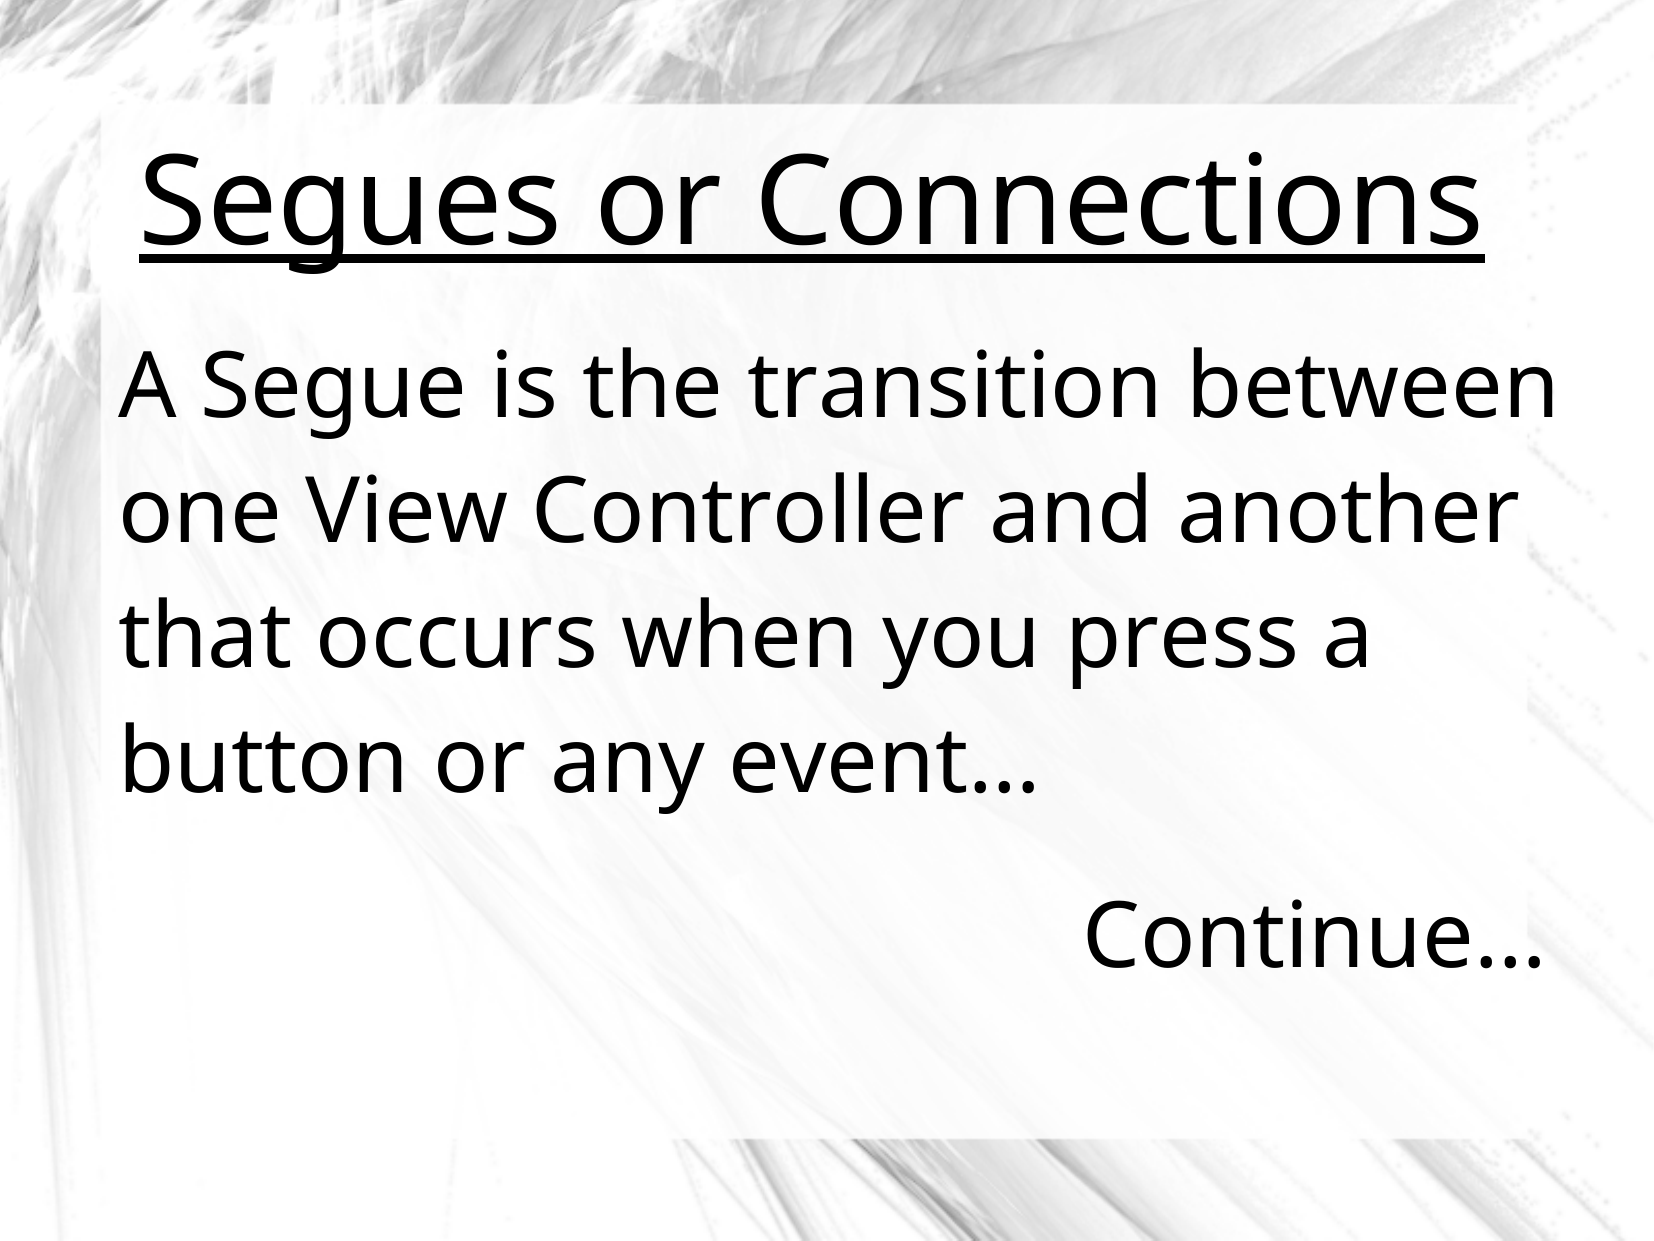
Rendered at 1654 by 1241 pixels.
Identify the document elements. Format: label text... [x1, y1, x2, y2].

title Segues or Connections [118, 112, 1506, 281]
list A Segue is the transition between one View Controller and another that occurs when you press a button or any event… Continue… [118, 319, 1571, 945]
picture [0, 0, 1654, 1241]
